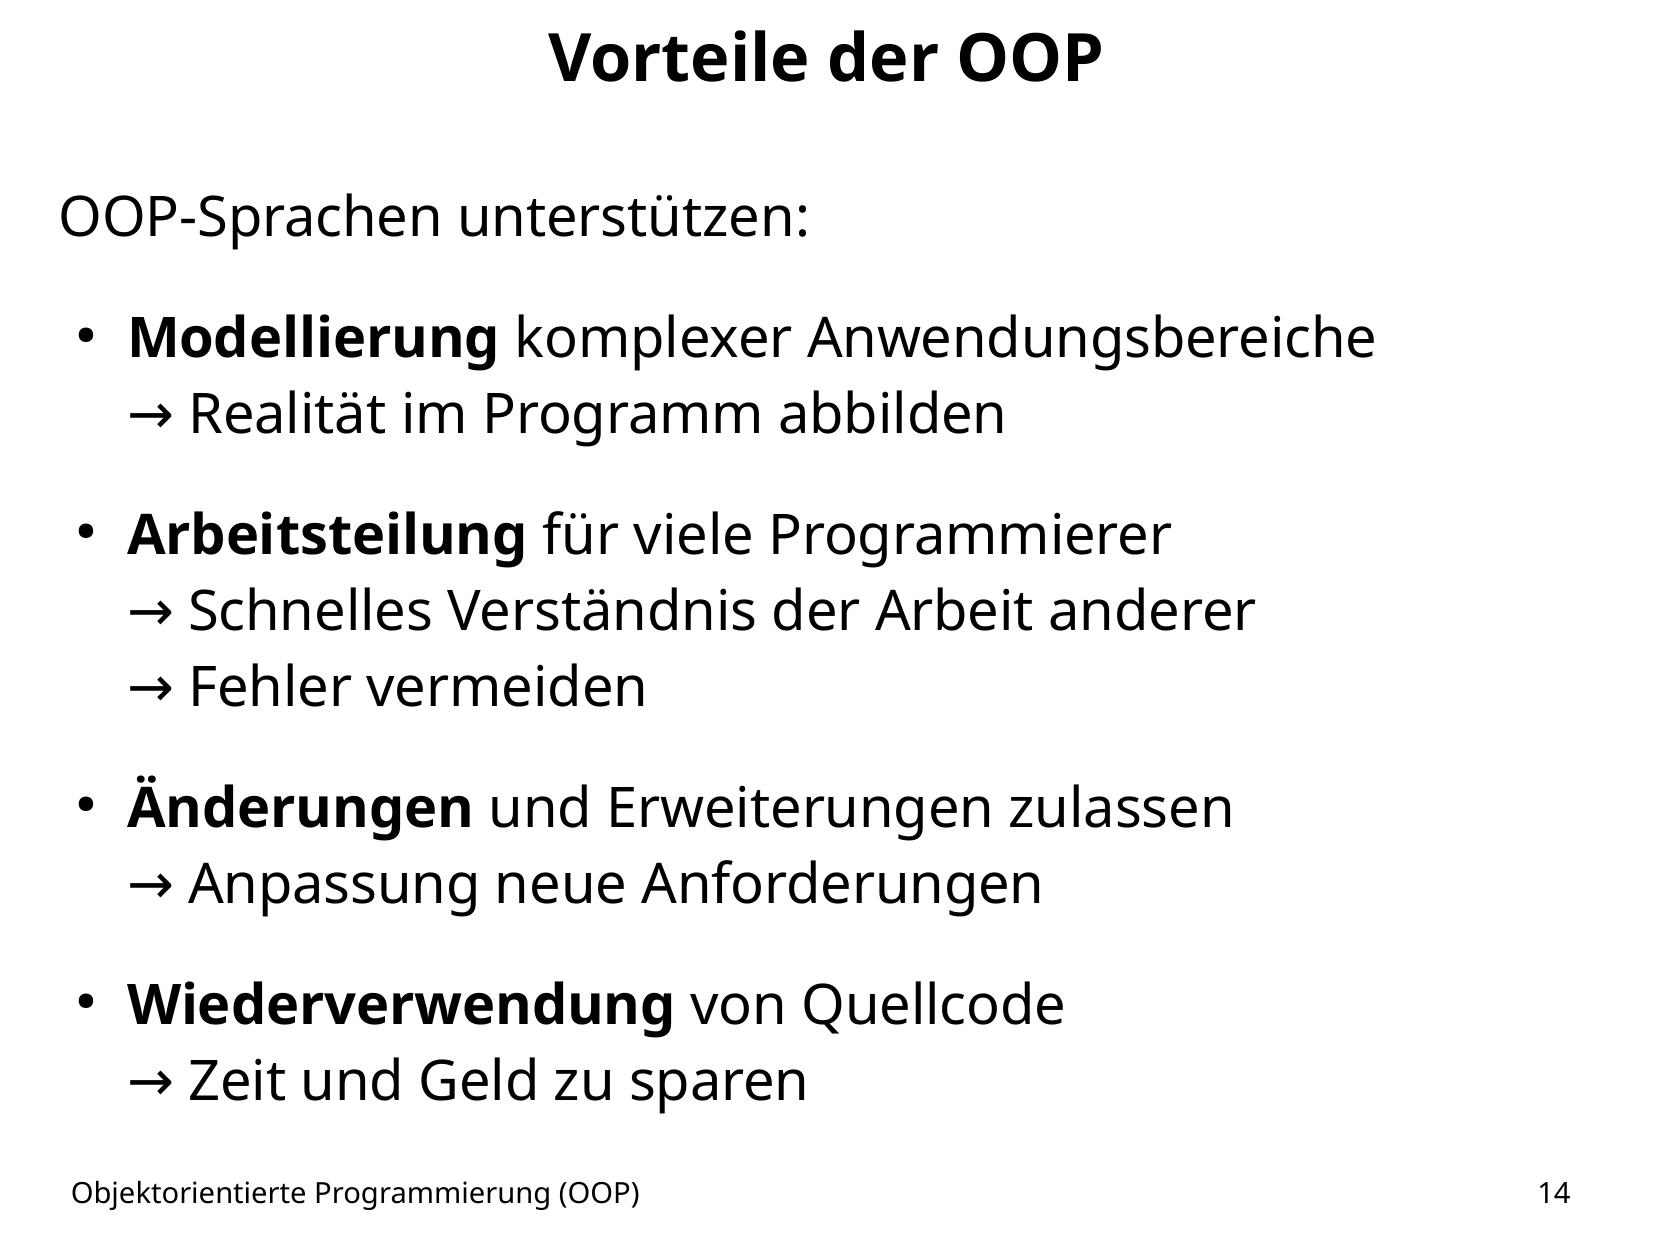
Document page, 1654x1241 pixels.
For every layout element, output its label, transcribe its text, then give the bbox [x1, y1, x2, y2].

list OOP-Sprachen unterstützen: Modellierung komplexer Anwendungsbereiche → Realität im Programm abbilden Arbeitsteilung für viele Programmierer → Schnelles Verständnis der Arbeit anderer → Fehler vermeiden Änderungen und Erweiterungen zulassen → Anpassung neue Anforderungen Wiederverwendung von Quellcode → Zeit und Geld zu sparen [59, 177, 1607, 1123]
title Vorteile der OOP [0, 5, 1654, 107]
